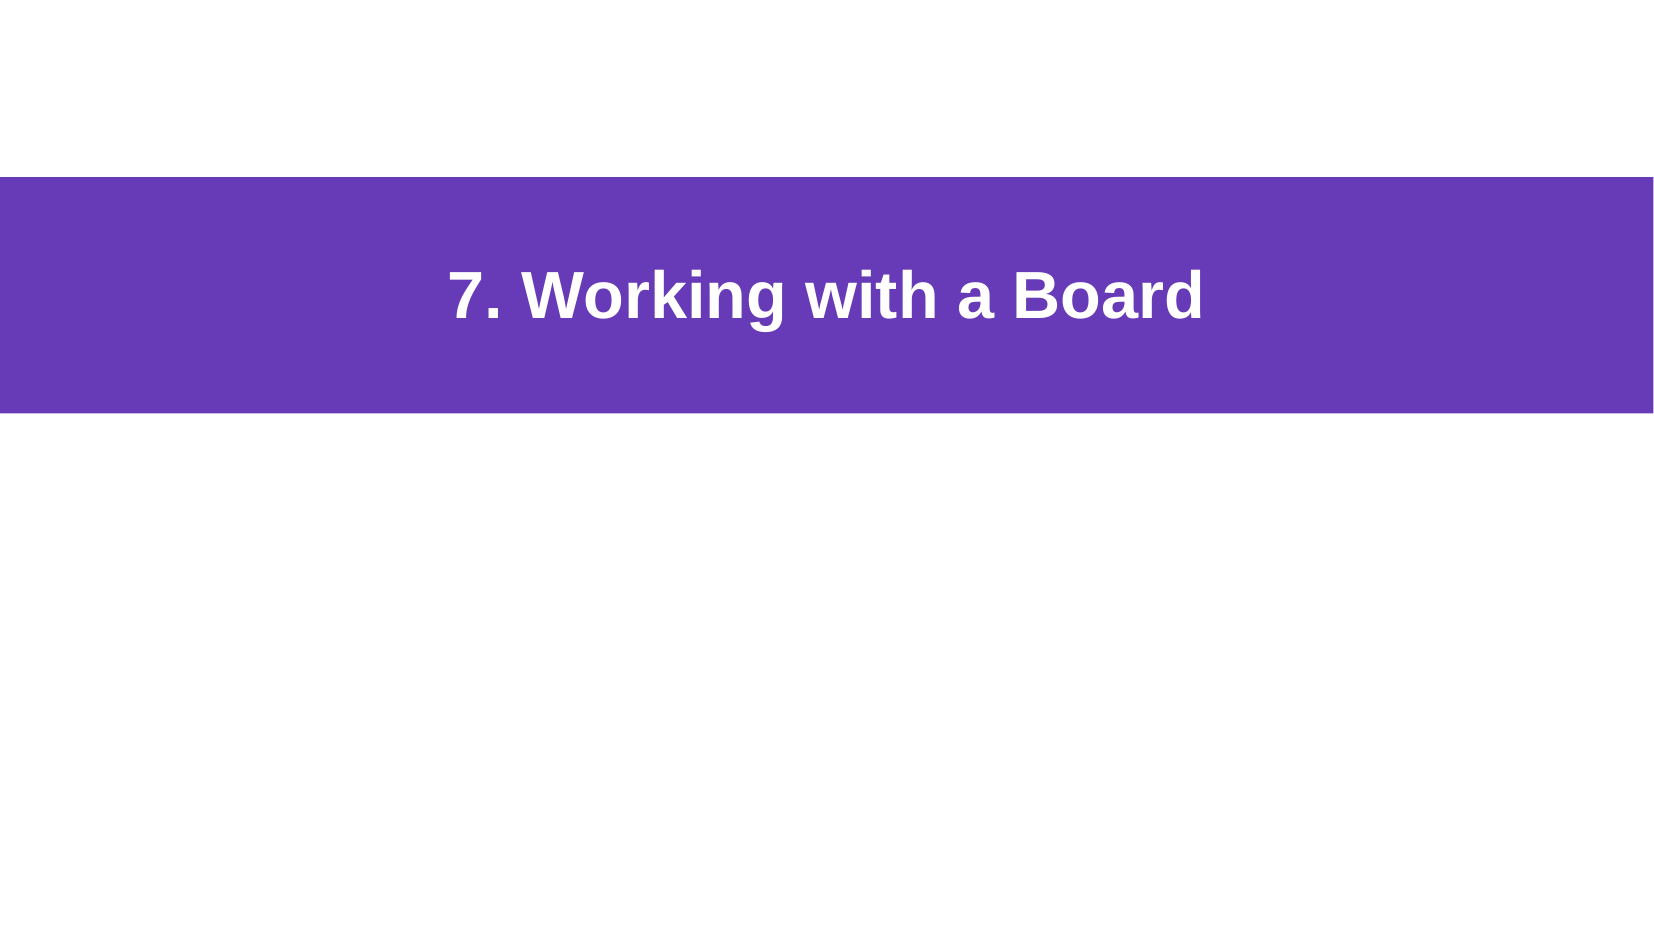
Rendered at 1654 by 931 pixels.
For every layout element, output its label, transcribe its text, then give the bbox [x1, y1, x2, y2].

title 7. Working with a Board [0, 177, 1654, 414]
